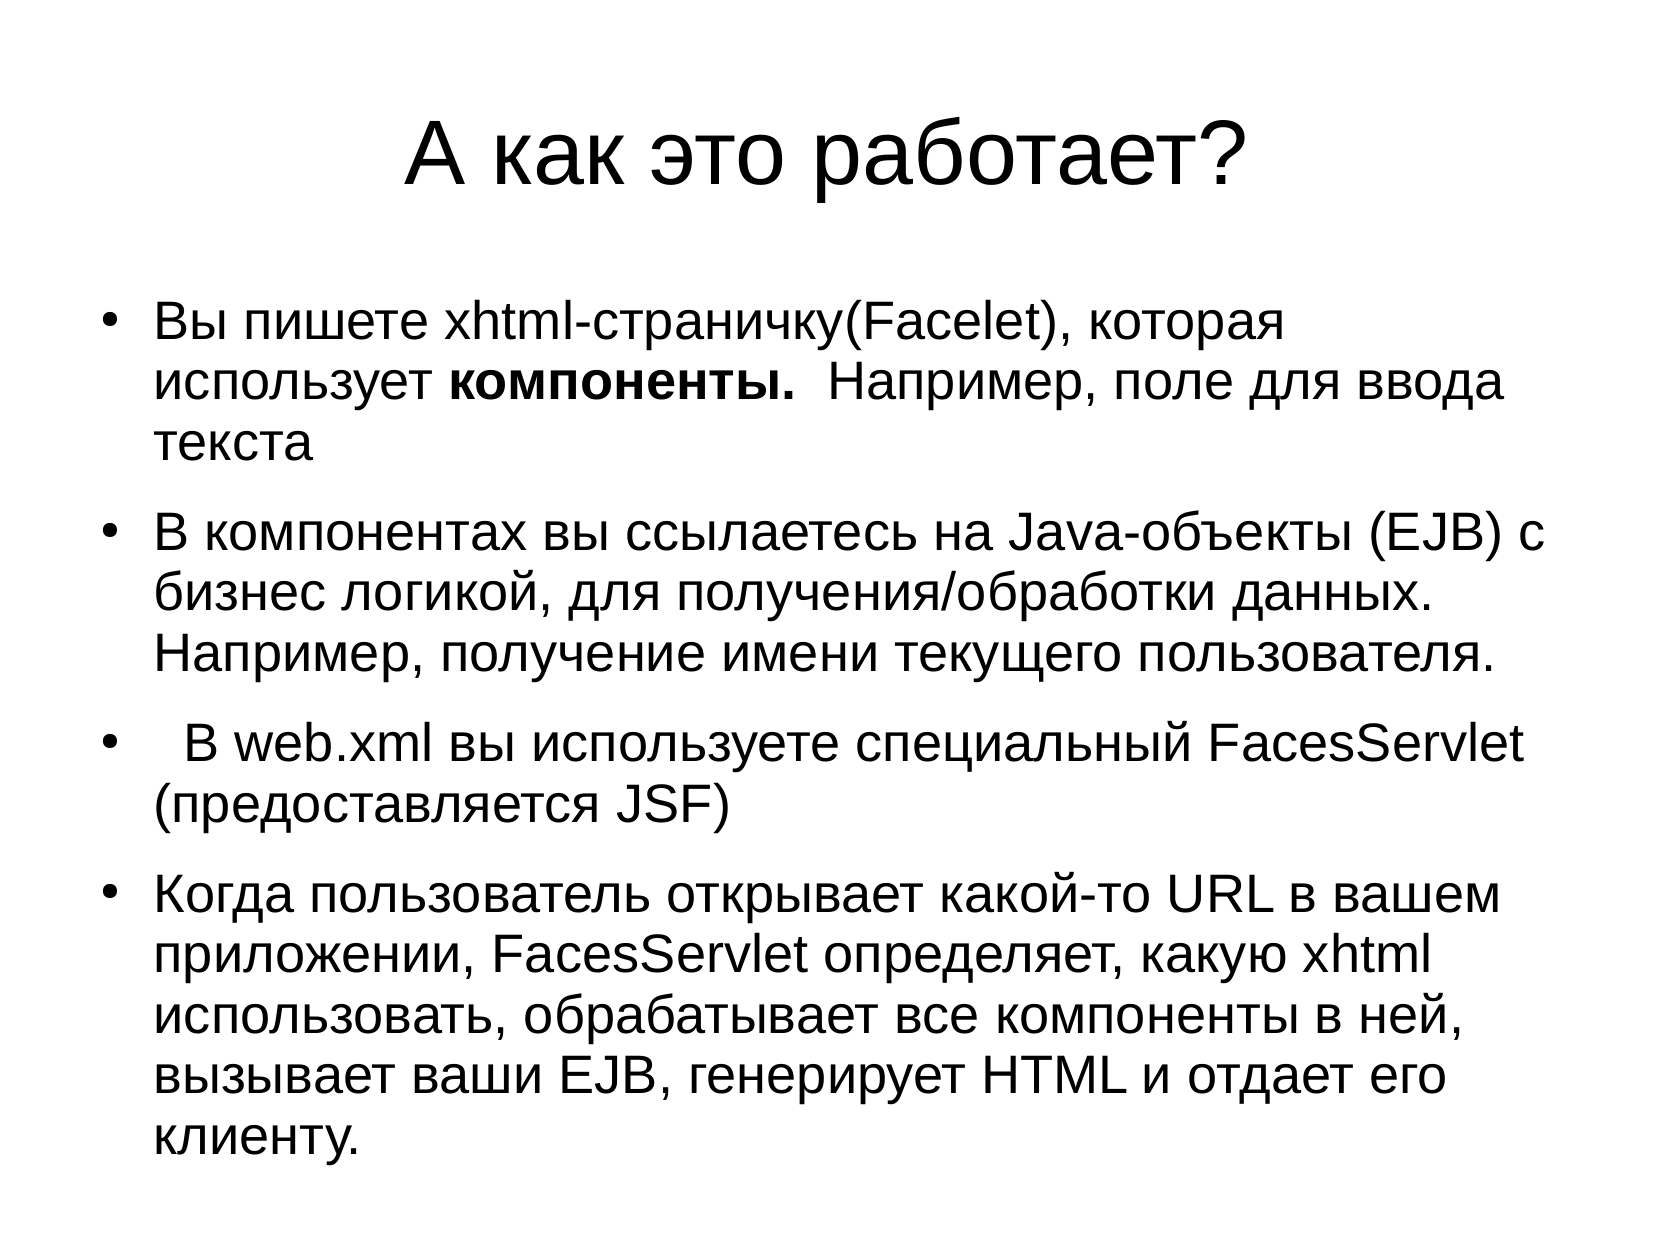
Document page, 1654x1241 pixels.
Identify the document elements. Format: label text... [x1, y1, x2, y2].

list Вы пишете xhtml-страничку(Facelet), которая использует компоненты. Например, поле для ввода текста В компонентах вы ссылаетесь на Java-объекты (EJB) с бизнес логикой, для получения/обработки данных. Например, получение имени текущего пользователя. В web.xml вы используете специальный FacesServlet (предоставляется JSF) Когда пользователь открывает какой-то URL в вашем приложении, FacesServlet определяет, какую xhtml использовать, обрабатывает все компоненты в ней, вызывает ваши EJB, генерирует HTML и отдает его клиенту. [82, 290, 1571, 1168]
title А как это работает? [82, 49, 1571, 257]
